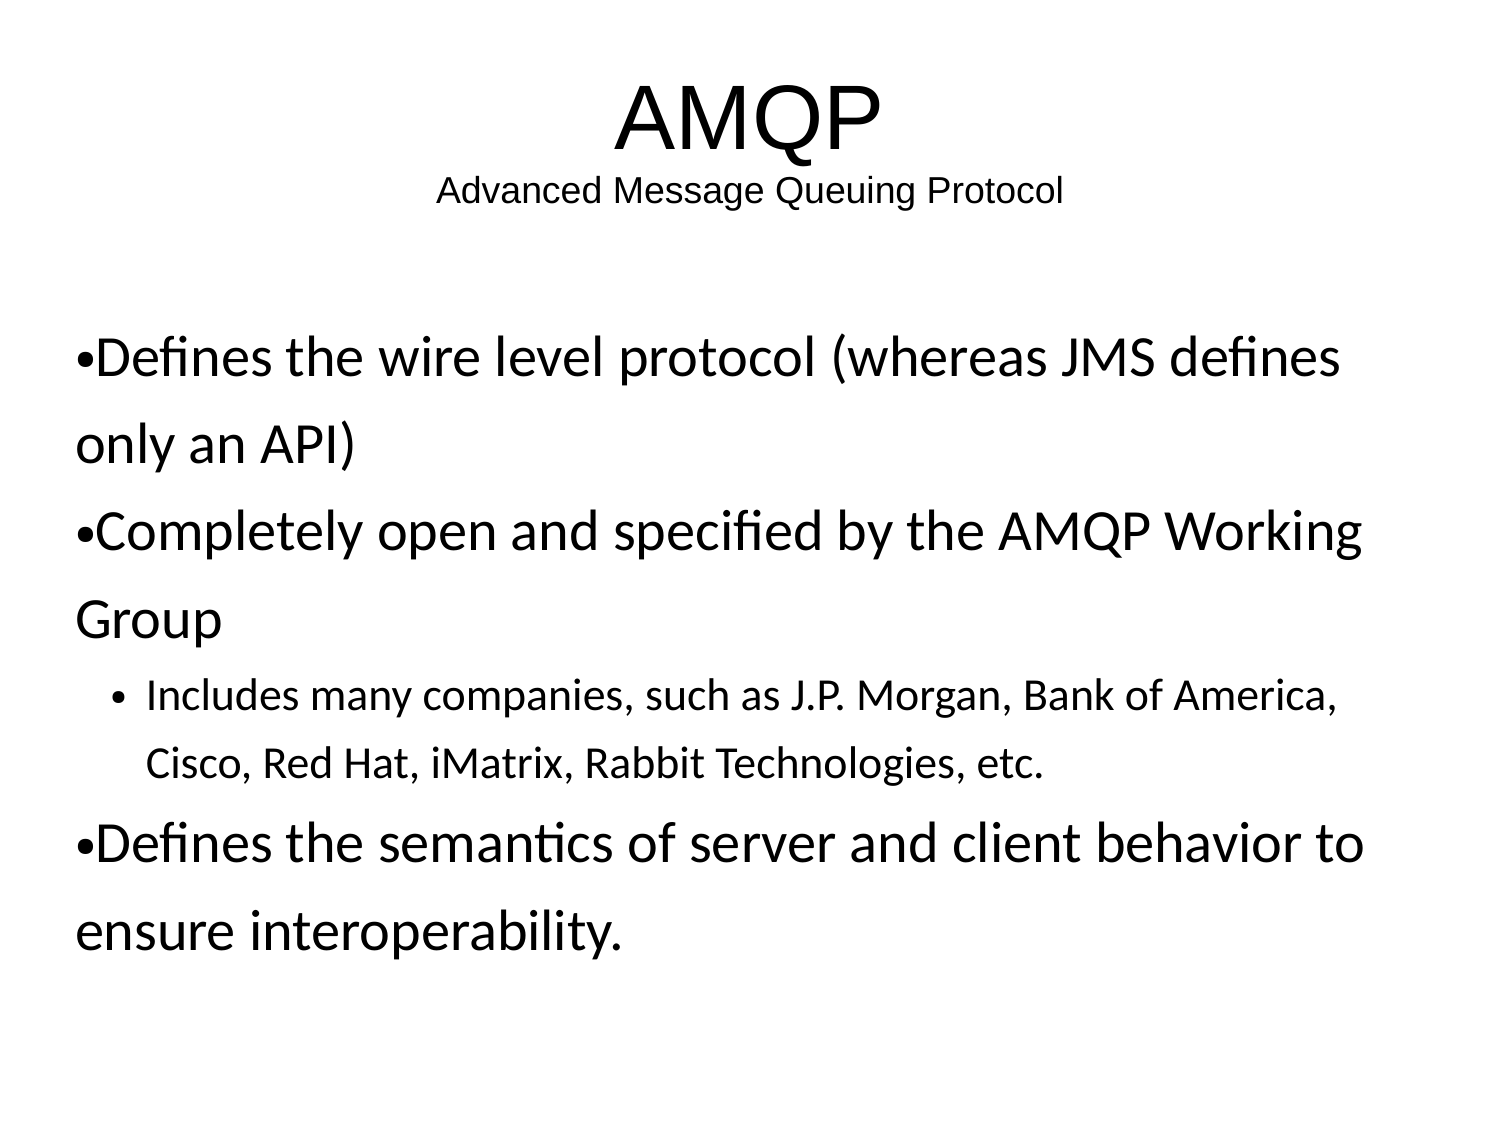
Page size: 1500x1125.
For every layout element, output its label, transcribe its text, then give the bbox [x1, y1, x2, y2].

subtitle Defines the wire level protocol (whereas JMS defines only an API) Completely open and specified by the AMQP Working Group Includes many companies, such as J.P. Morgan, Bank of America, Cisco, Red Hat, iMatrix, Rabbit Technologies, etc. Defines the semantics of server and client behavior to ensure interoperability. [75, 219, 1425, 1125]
title AMQP Advanced Message Queuing Protocol [75, 52, 1425, 219]
